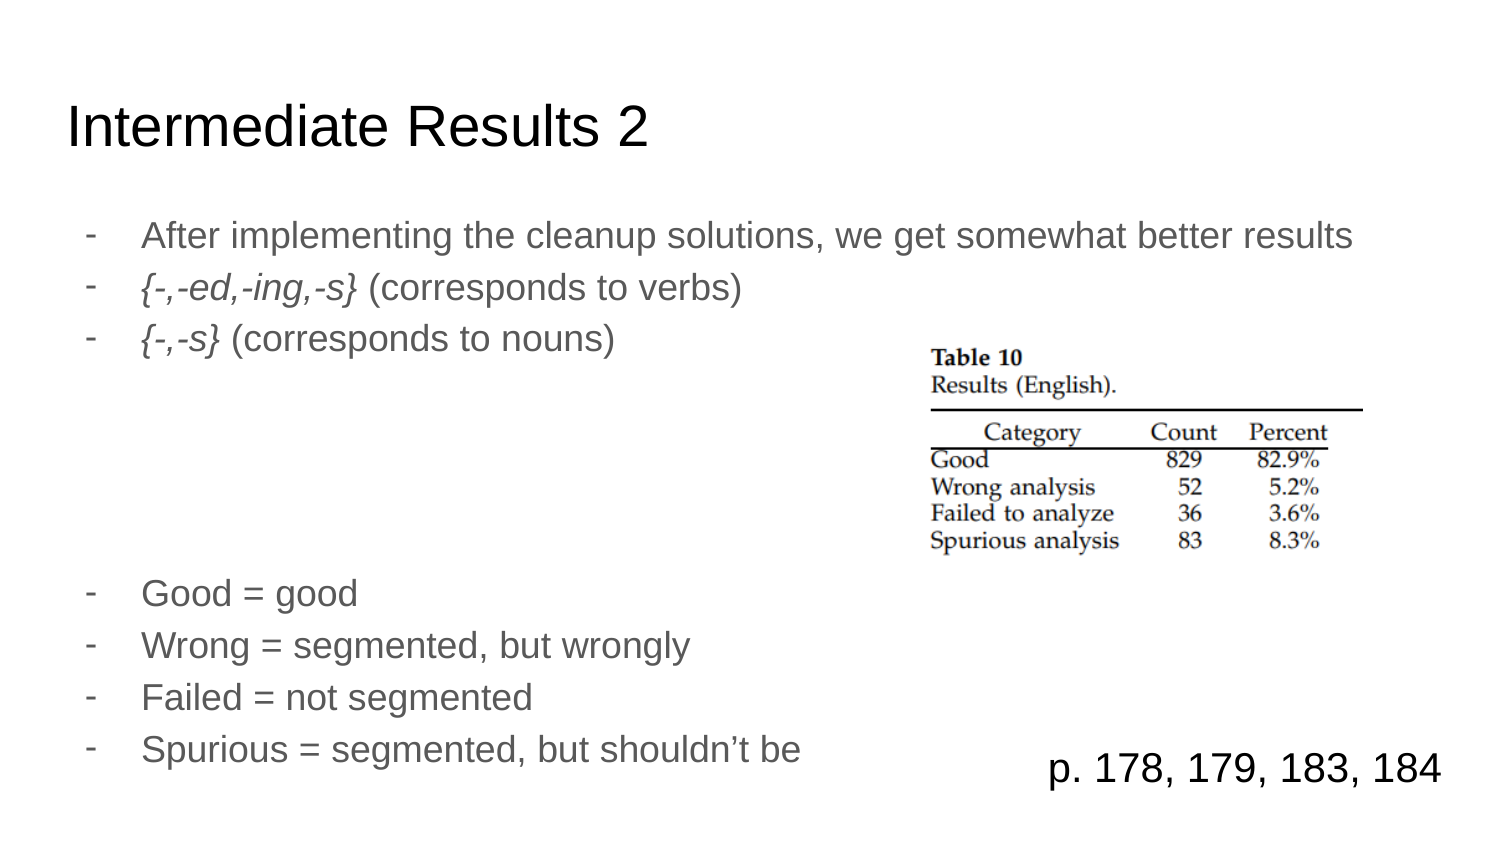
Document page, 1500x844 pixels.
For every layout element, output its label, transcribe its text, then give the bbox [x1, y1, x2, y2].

title Intermediate Results 2 [51, 72, 1449, 167]
title p. 178, 179, 183, 184 [1004, 711, 1458, 806]
picture [890, 328, 1363, 578]
list After implementing the cleanup solutions, we get somewhat better results {-,-ed,-ing,-s} (corresponds to verbs) {-,-s} (corresponds to nouns) Good = good Wrong = segmented, but wrongly Failed = not segmented Spurious = segmented, but shouldn’t be [51, 189, 1449, 750]
